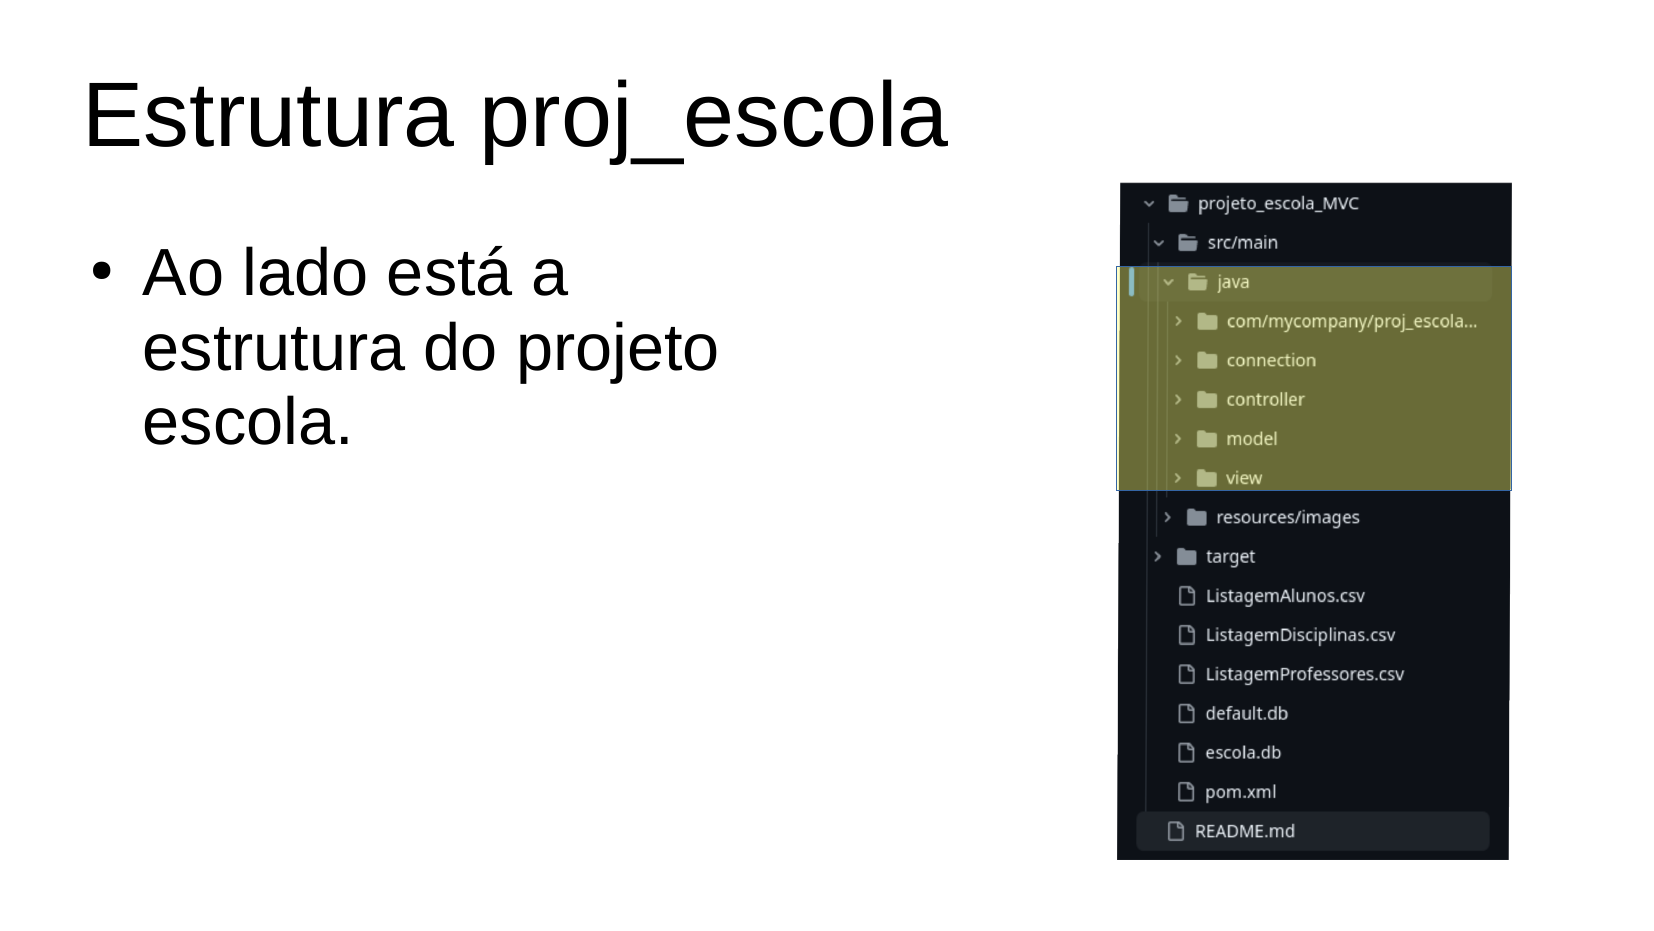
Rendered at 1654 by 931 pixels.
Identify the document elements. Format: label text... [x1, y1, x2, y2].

picture [1119, 182, 1512, 266]
picture [1116, 491, 1510, 860]
title Estrutura proj_escola [82, 37, 1571, 193]
text_box [1116, 266, 1512, 491]
list Ao lado está a estrutura do projeto escola. [72, 235, 799, 775]
